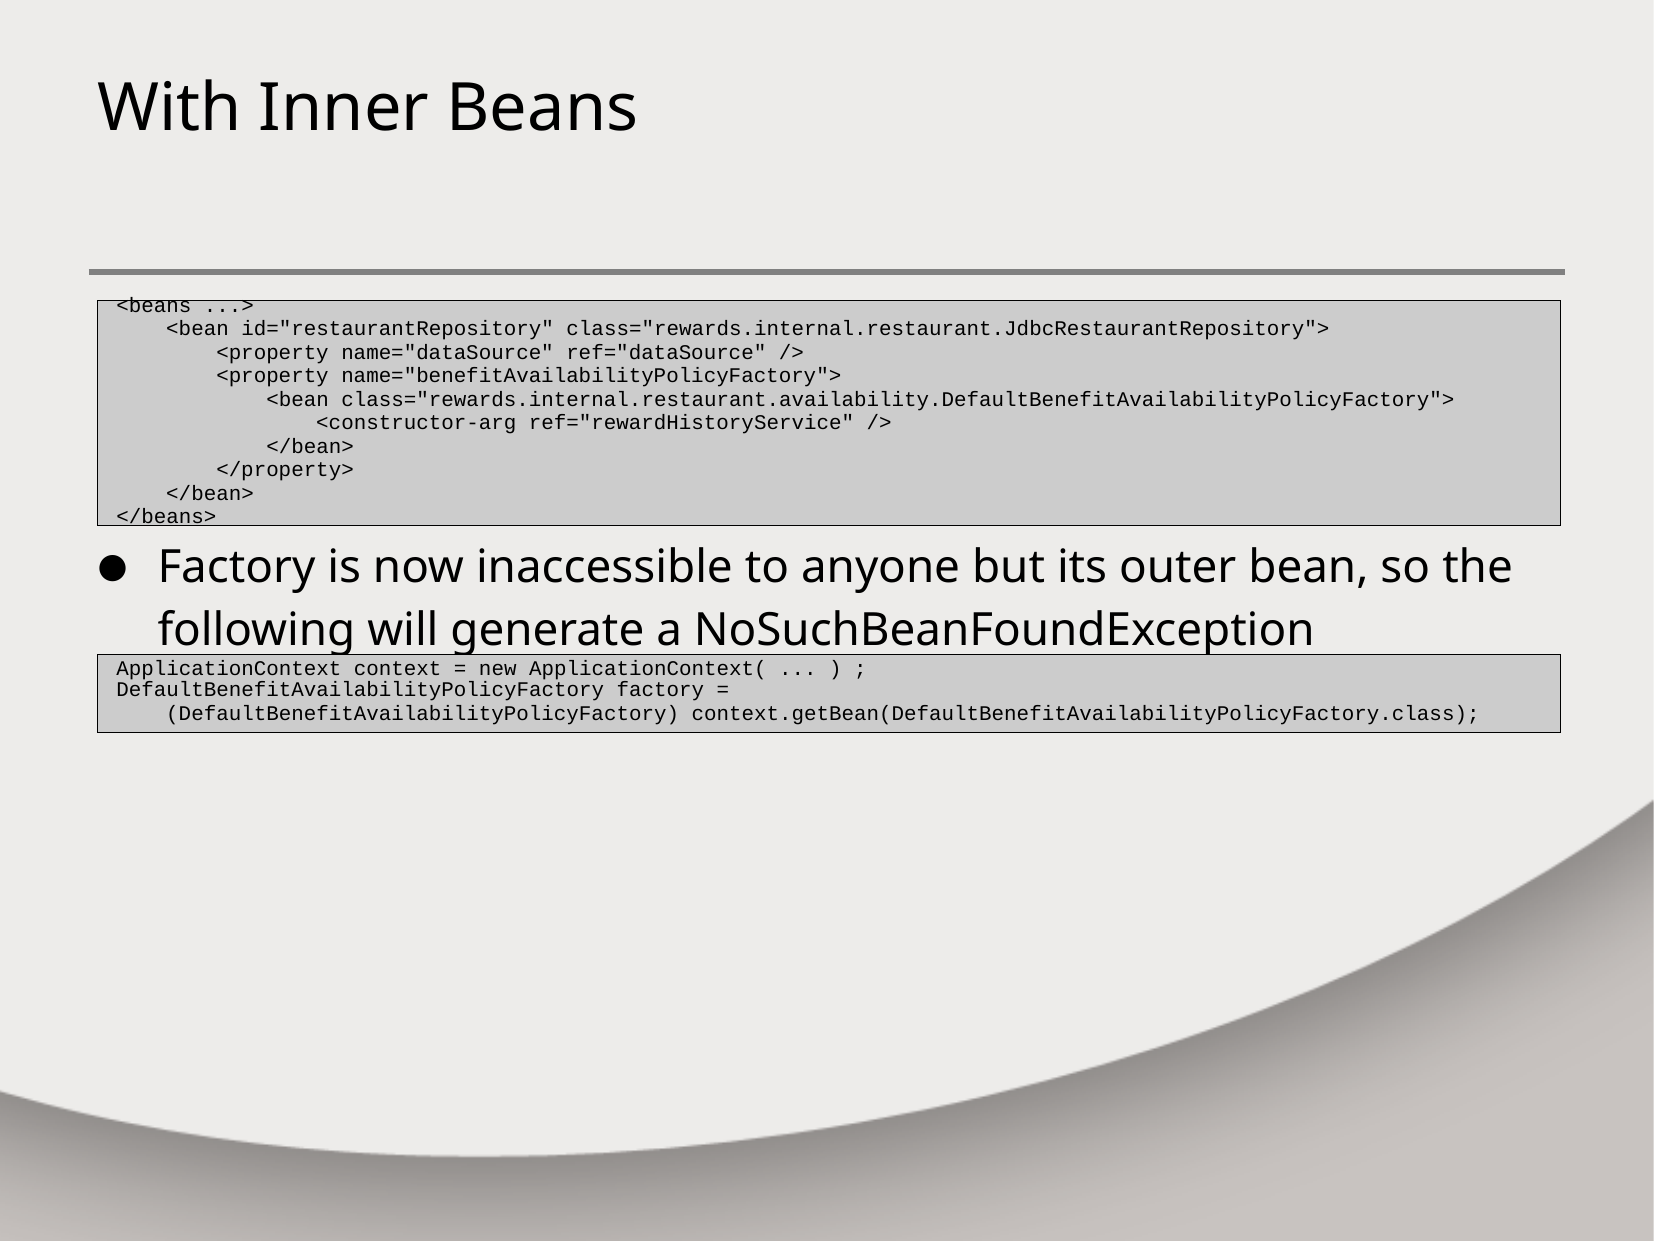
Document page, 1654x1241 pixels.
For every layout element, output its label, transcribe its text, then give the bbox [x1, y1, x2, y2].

picture [0, 0, 1654, 1241]
text_box <beans ...> <bean id="restaurantRepository" class="rewards.internal.restaurant.JdbcRestaurantRepository"> <property name="dataSource" ref="dataSource" /> <property name="benefitAvailabilityPolicyFactory"> <bean class="rewards.internal.restaurant.availability.DefaultBenefitAvailabilityPolicyFactory"> <constructor-arg ref="rewardHistoryService" /> </bean> </property> </bean> </beans> [97, 300, 1561, 526]
list Factory is now inaccessible to anyone but its outer bean, so the following will generate a NoSuchBeanFoundException [97, 526, 1561, 654]
list Factory is now inaccessible to anyone but its outer bean, so the following will generate a NoSuchBeanFoundException [97, 733, 1561, 1163]
title With Inner Beans [97, 75, 1561, 226]
text_box ApplicationContext context = new ApplicationContext( ... ) ; DefaultBenefitAvailabilityPolicyFactory factory = (DefaultBenefitAvailabilityPolicyFactory) context.getBean(DefaultBenefitAvailabilityPolicyFactory.class); [97, 654, 1561, 733]
